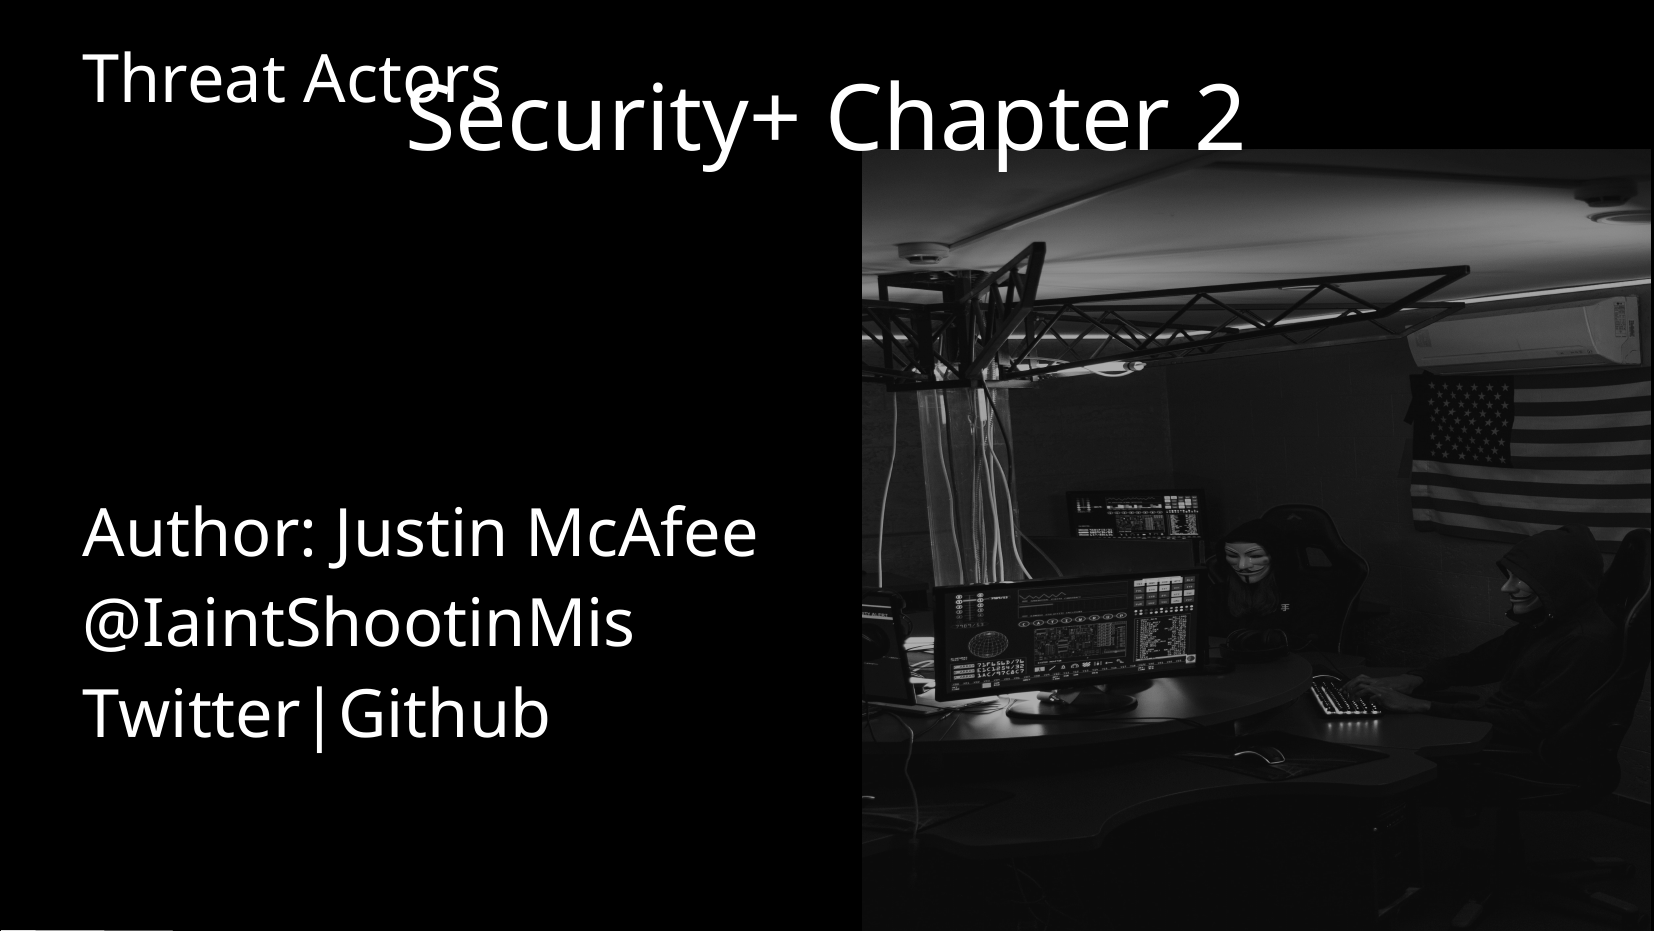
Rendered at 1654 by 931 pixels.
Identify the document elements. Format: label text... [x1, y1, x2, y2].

title Security+ Chapter 2 [82, 37, 1571, 156]
subtitle Threat Actors Author: Justin McAfee @IaintShootinMis Twitter|Github [82, 156, 1571, 758]
text_box [0, 0, 1654, 931]
picture [862, 150, 1651, 931]
